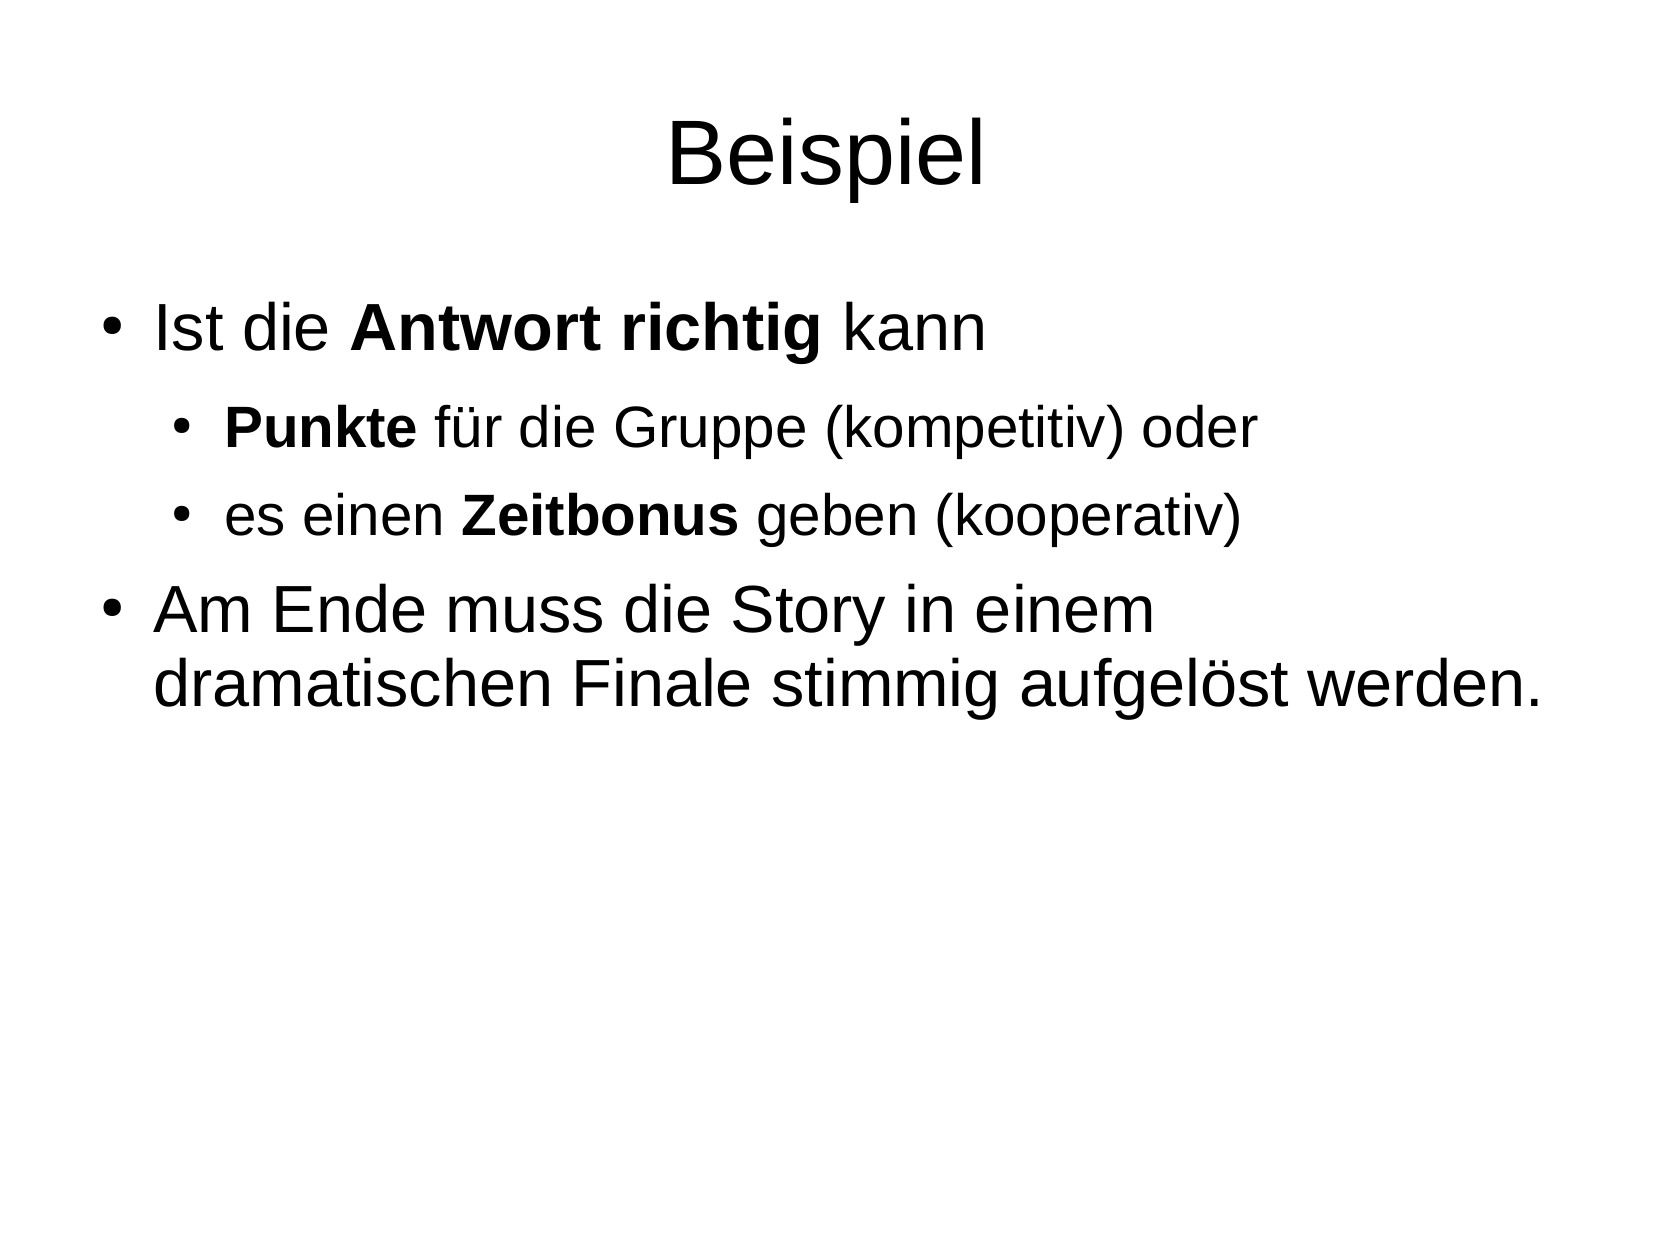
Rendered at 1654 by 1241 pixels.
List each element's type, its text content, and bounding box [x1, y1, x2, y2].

title Beispiel [82, 49, 1571, 257]
list Ist die Antwort richtig kann Punkte für die Gruppe (kompetitiv) oder es einen Zeitbonus geben (kooperativ) Am Ende muss die Story in einem dramatischen Finale stimmig aufgelöst werden. [82, 290, 1571, 1109]
